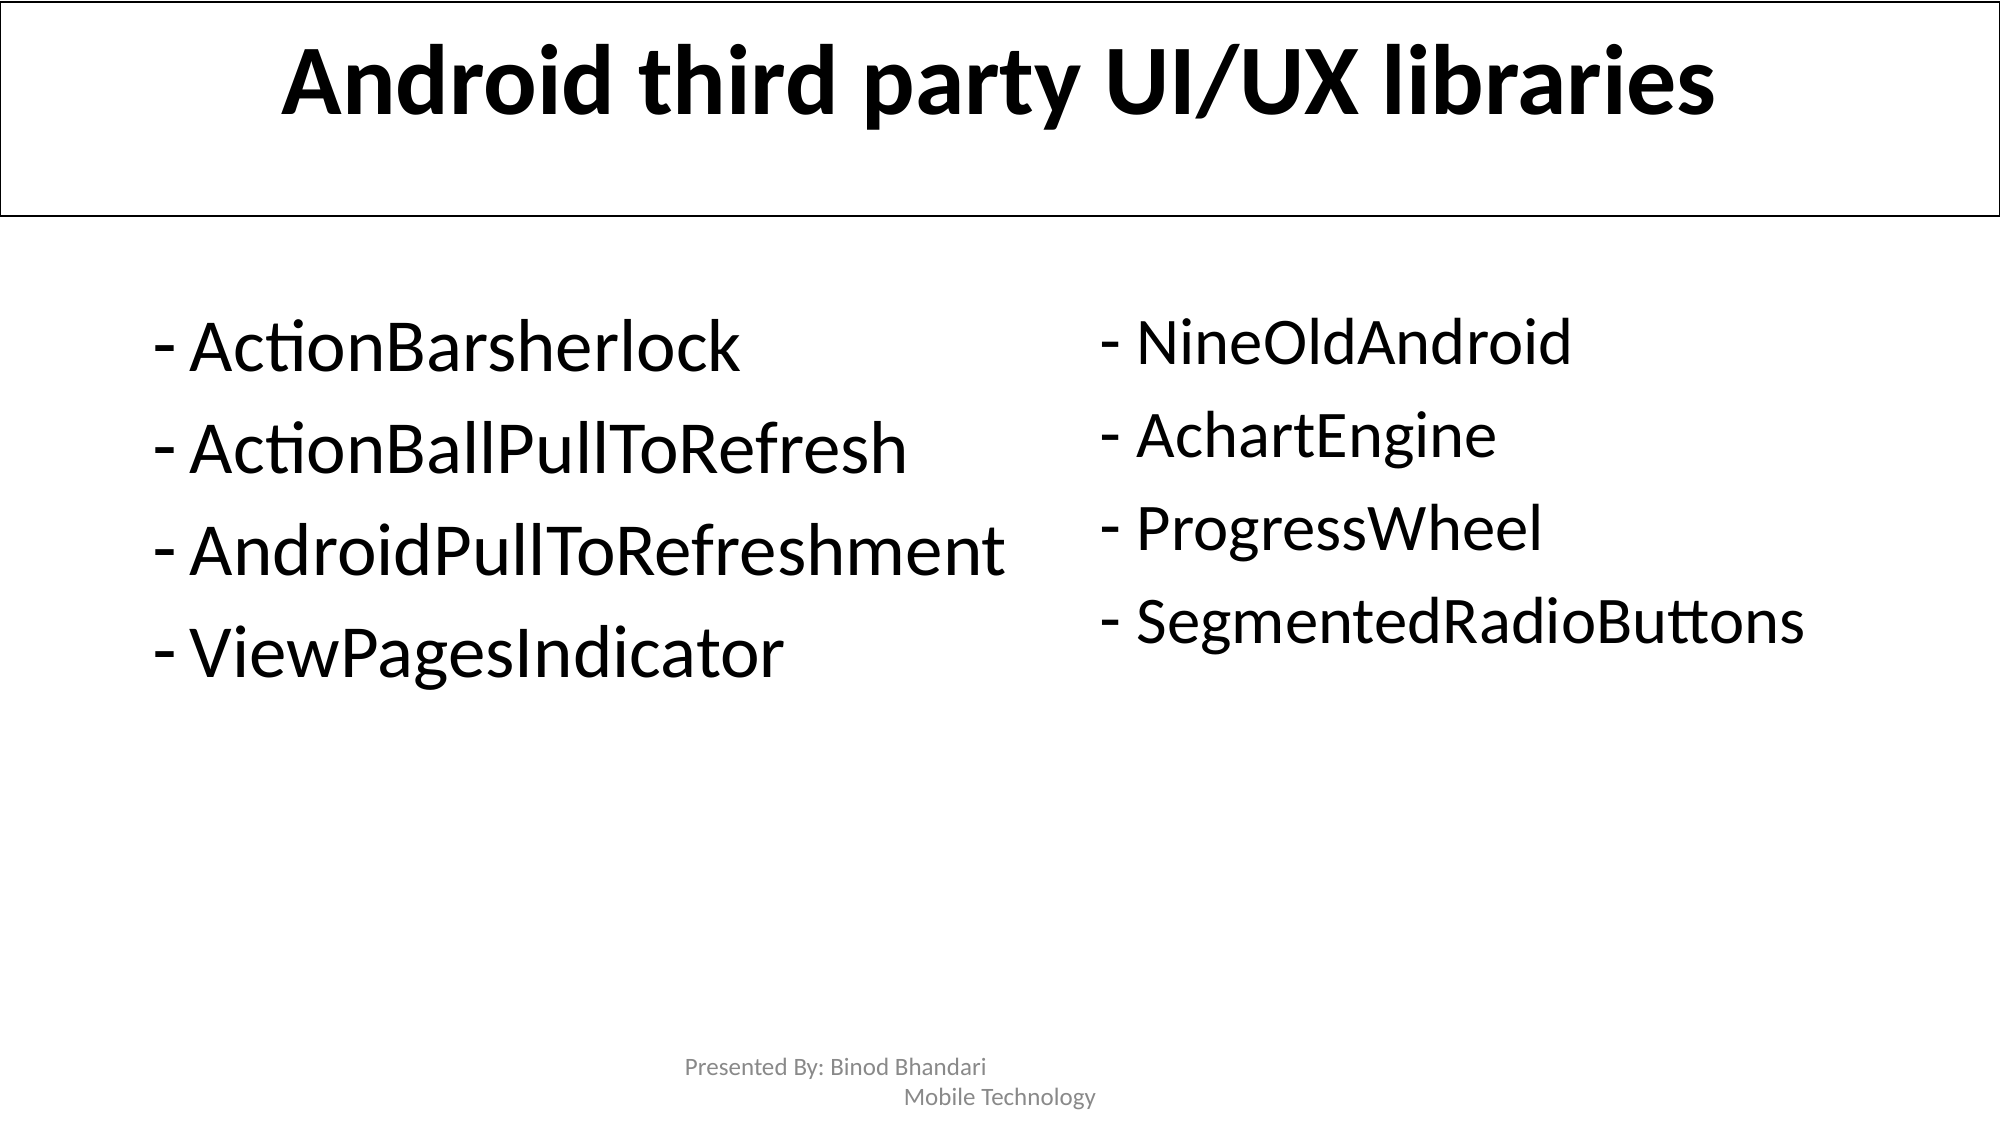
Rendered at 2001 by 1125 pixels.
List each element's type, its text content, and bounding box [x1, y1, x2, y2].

list NineOldAndroid AchartEngine ProgressWheel SegmentedRadioButtons [1084, 299, 1863, 1014]
title Android third party UI/UX libraries [0, 2, 2000, 216]
text_box Presented By: Binod Bhandari Mobile Technology [662, 1042, 1338, 1103]
list ActionBarsherlock ActionBallPullToRefresh AndroidPullToRefreshment ViewPagesIndicator [137, 299, 1028, 1014]
